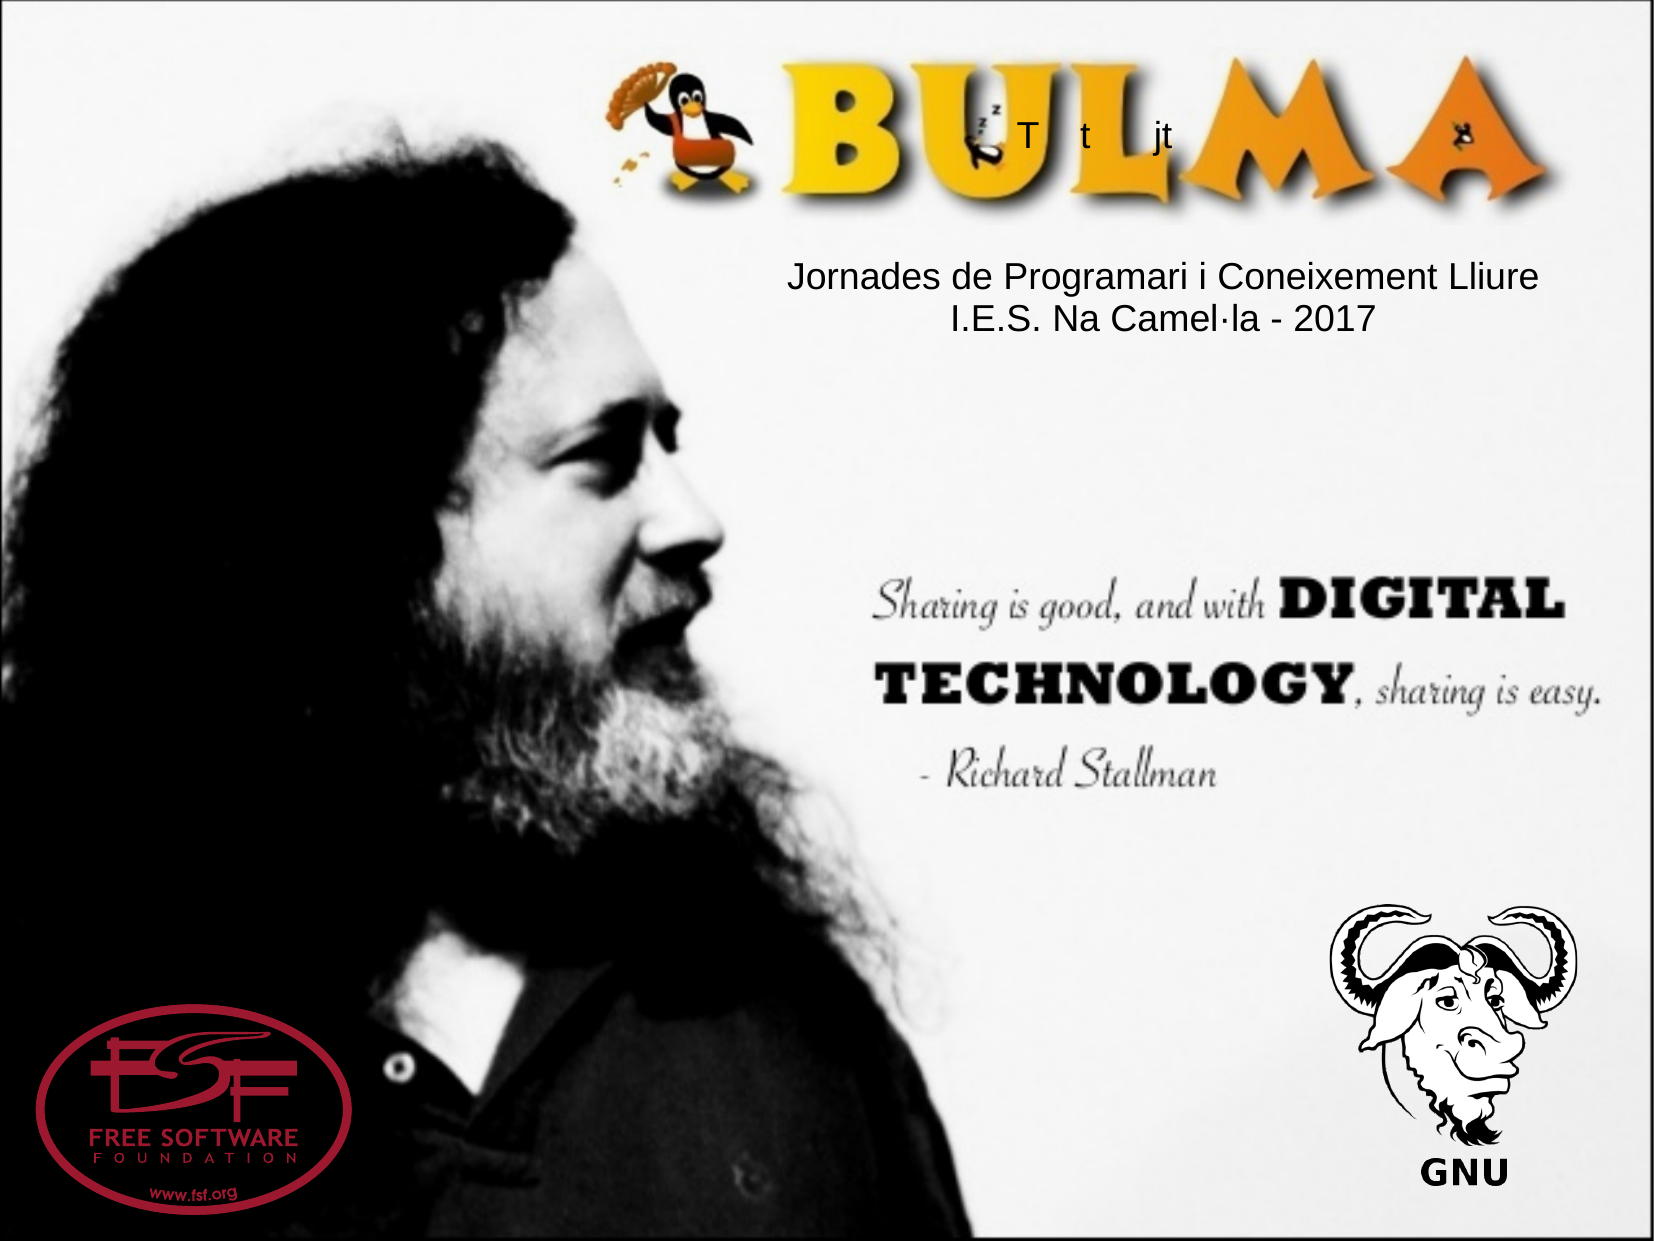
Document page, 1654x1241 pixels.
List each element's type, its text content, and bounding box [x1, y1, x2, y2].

text_box Jornades de Programari i Coneixement Lliure I.E.S. Na Camel·la - 2017 [732, 248, 1595, 347]
picture [0, 0, 1654, 1241]
